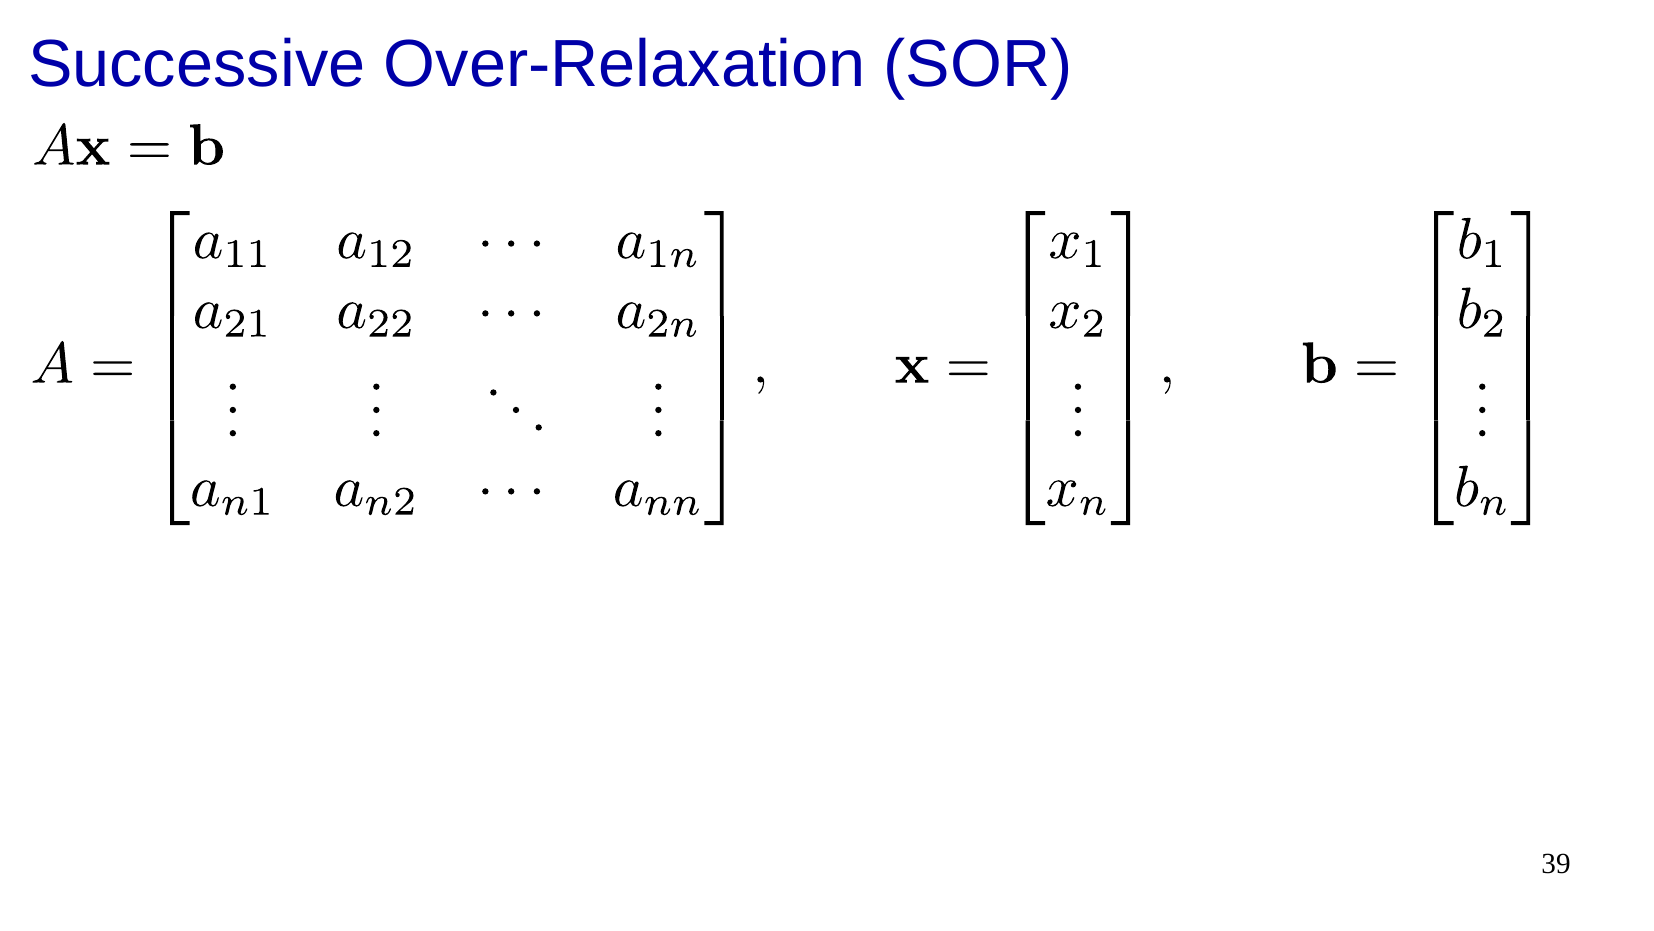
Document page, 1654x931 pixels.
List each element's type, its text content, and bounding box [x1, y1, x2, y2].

title Successive Over-Relaxation (SOR) [28, 21, 1626, 106]
text_box [32, 122, 226, 166]
text_box [30, 211, 1550, 526]
